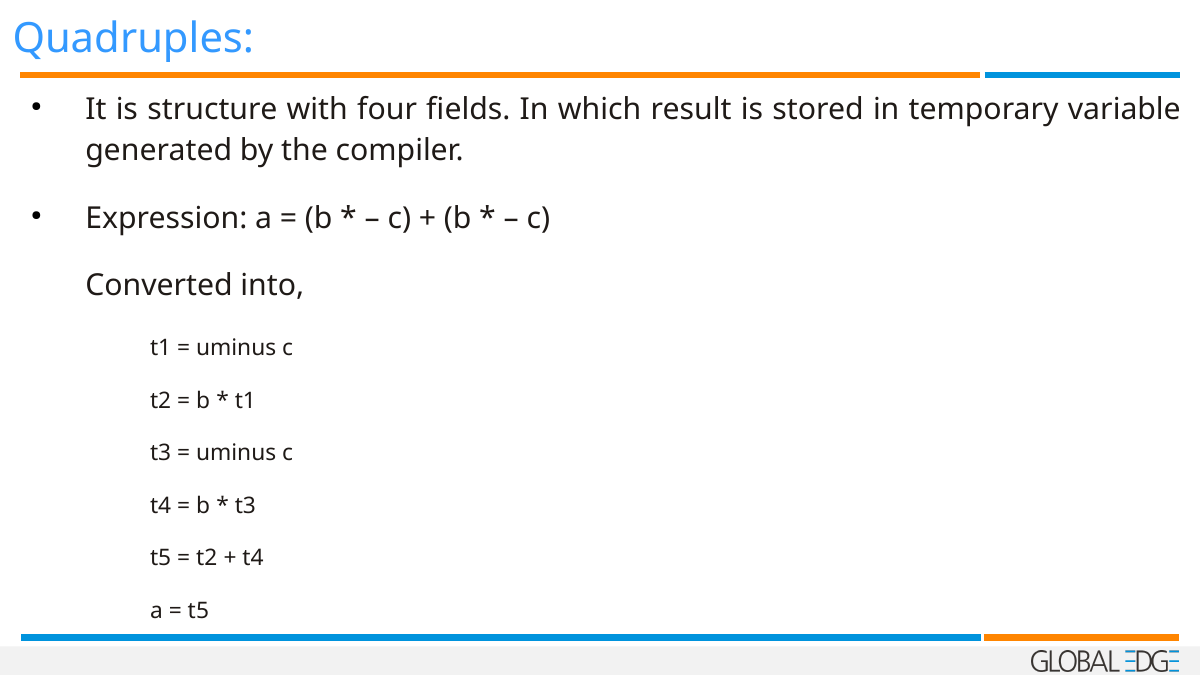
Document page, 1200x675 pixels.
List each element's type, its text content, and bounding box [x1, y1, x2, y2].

list It is structure with four fields. In which result is stored in temporary variable generated by the compiler. Expression: a = (b * – c) + (b * – c) Converted into, t1 = uminus c t2 = b * t1 t3 = uminus c t4 = b * t3 t5 = t2 + t4 a = t5 [21, 86, 1182, 627]
title Quadruples: [12, 9, 1088, 63]
picture [1031, 650, 1179, 672]
